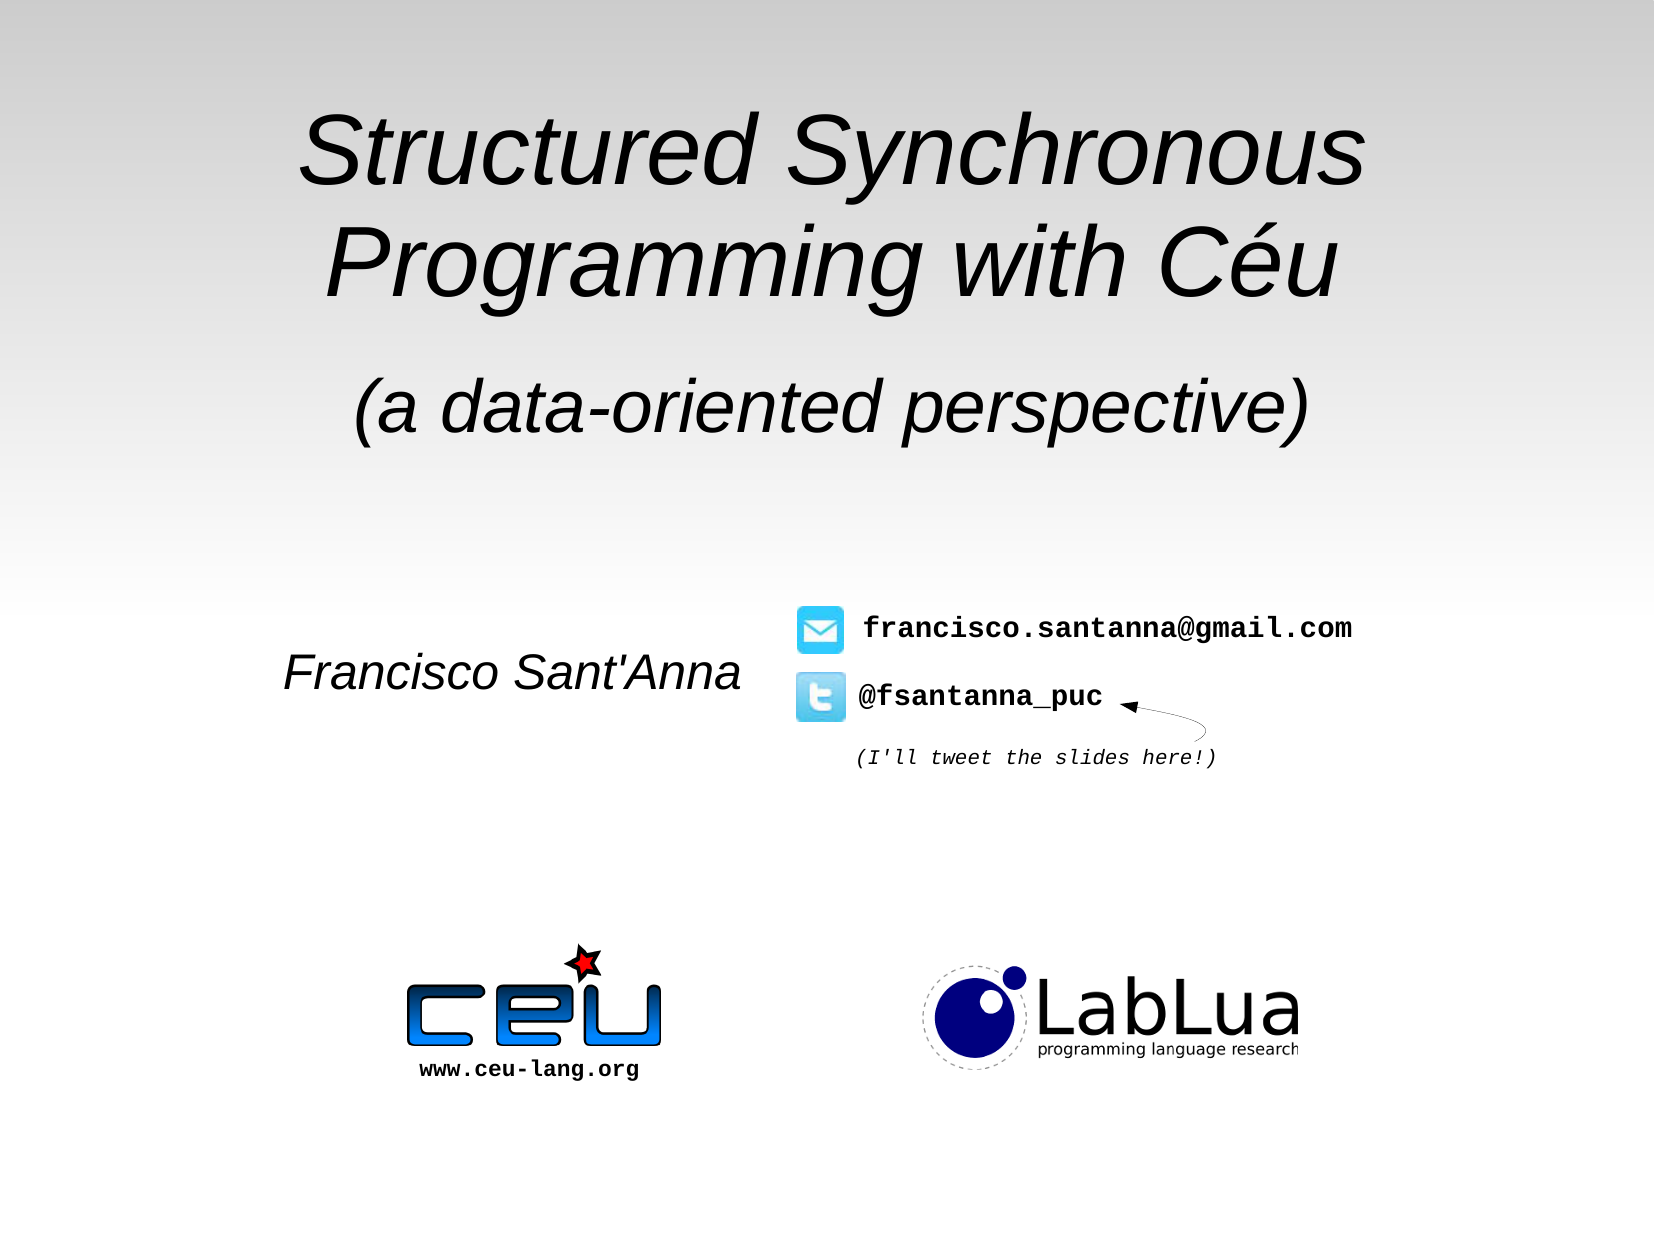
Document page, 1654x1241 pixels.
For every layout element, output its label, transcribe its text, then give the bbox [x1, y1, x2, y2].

text_box francisco.santanna@gmail.com @fsantanna_puc (I'll tweet the slides here!) [777, 605, 1385, 781]
subtitle Structured Synchronous Programming with Céu (a data-oriented perspective) [88, 93, 1577, 449]
text_box www.ceu-lang.org [398, 1050, 661, 1094]
text_box Francisco Sant'Anna [268, 590, 757, 756]
picture [922, 965, 1298, 1070]
picture [797, 606, 844, 654]
picture [407, 943, 661, 1046]
picture [796, 672, 846, 722]
